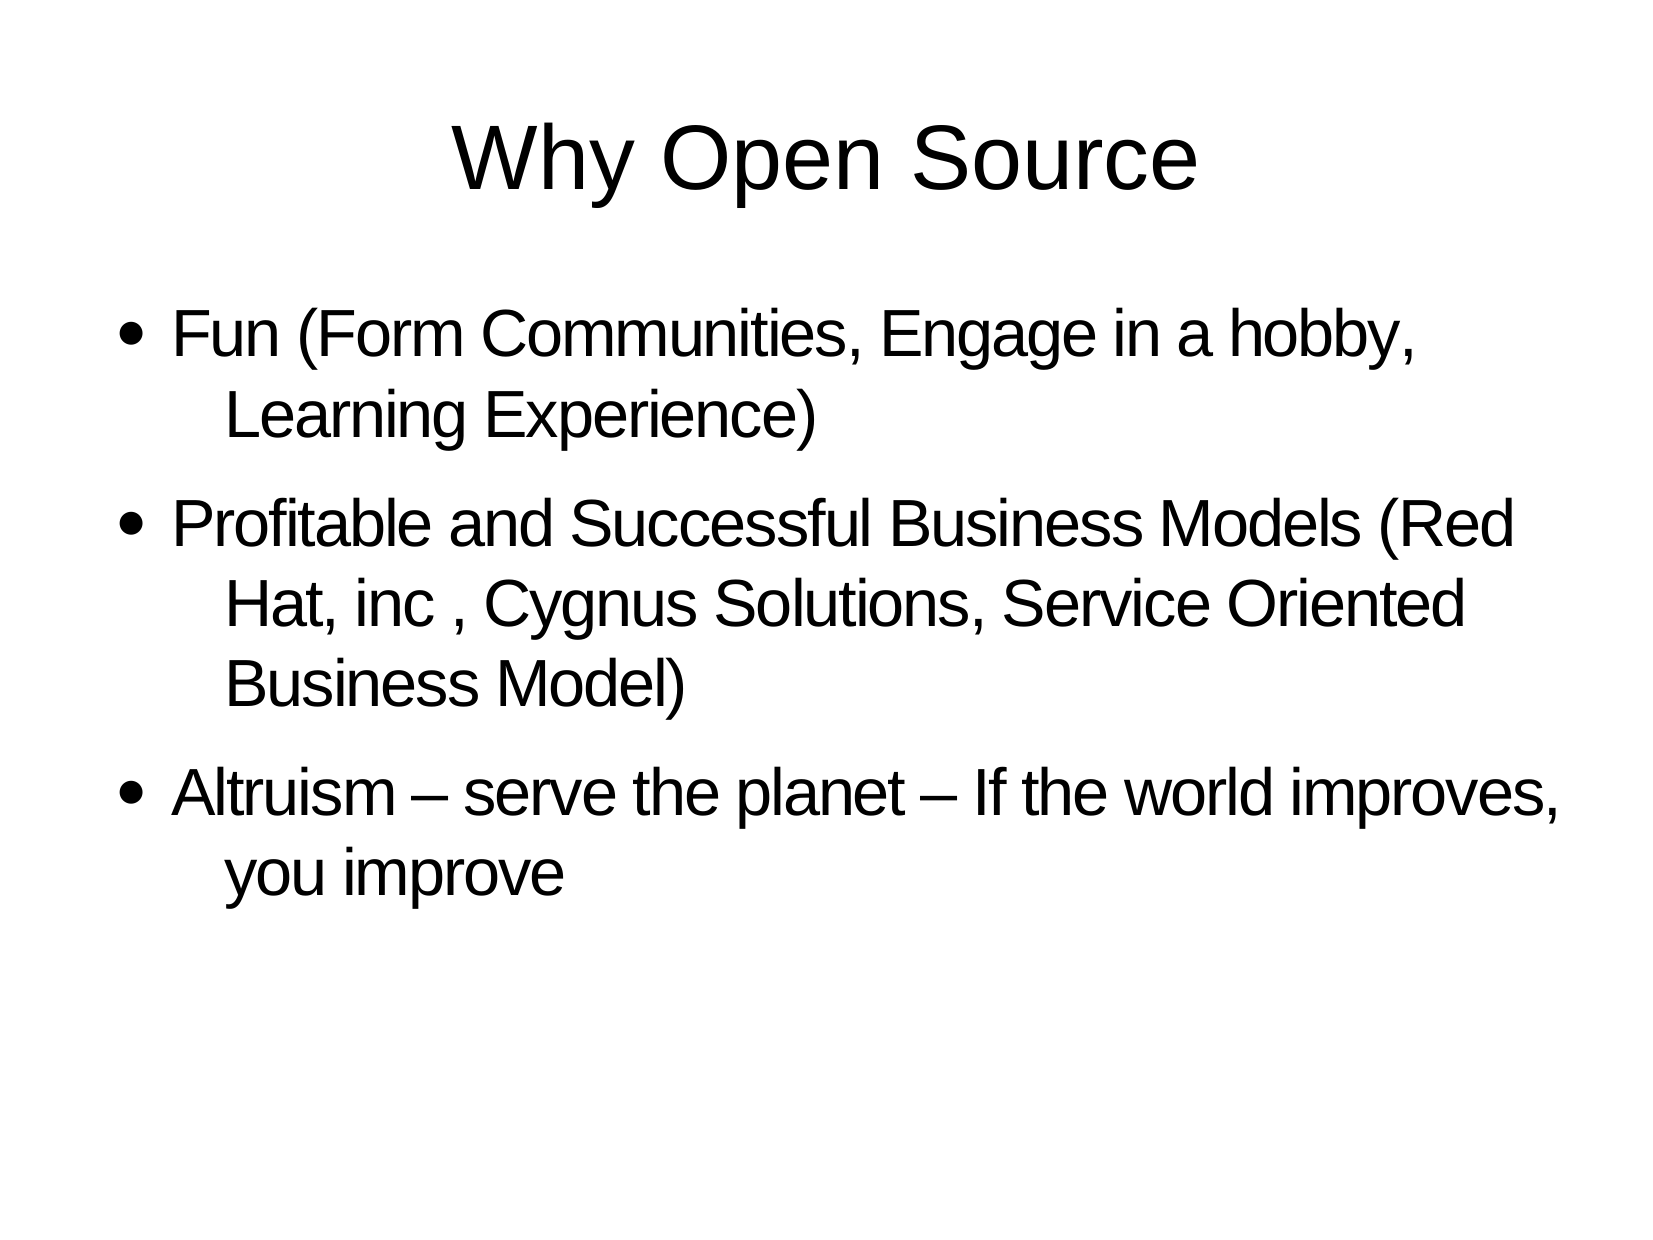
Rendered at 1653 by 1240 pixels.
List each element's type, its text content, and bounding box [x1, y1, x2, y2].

text_box Fun (Form Communities, Engage in a hobby, Learning Experience) Profitable and Successful Business Models (Red Hat, inc , Cygnus Solutions, Service Oriented Business Model) Altruism – serve the planet – If the world improves, you improve [82, 290, 1571, 1010]
text_box Why Open Source [82, 102, 1571, 204]
